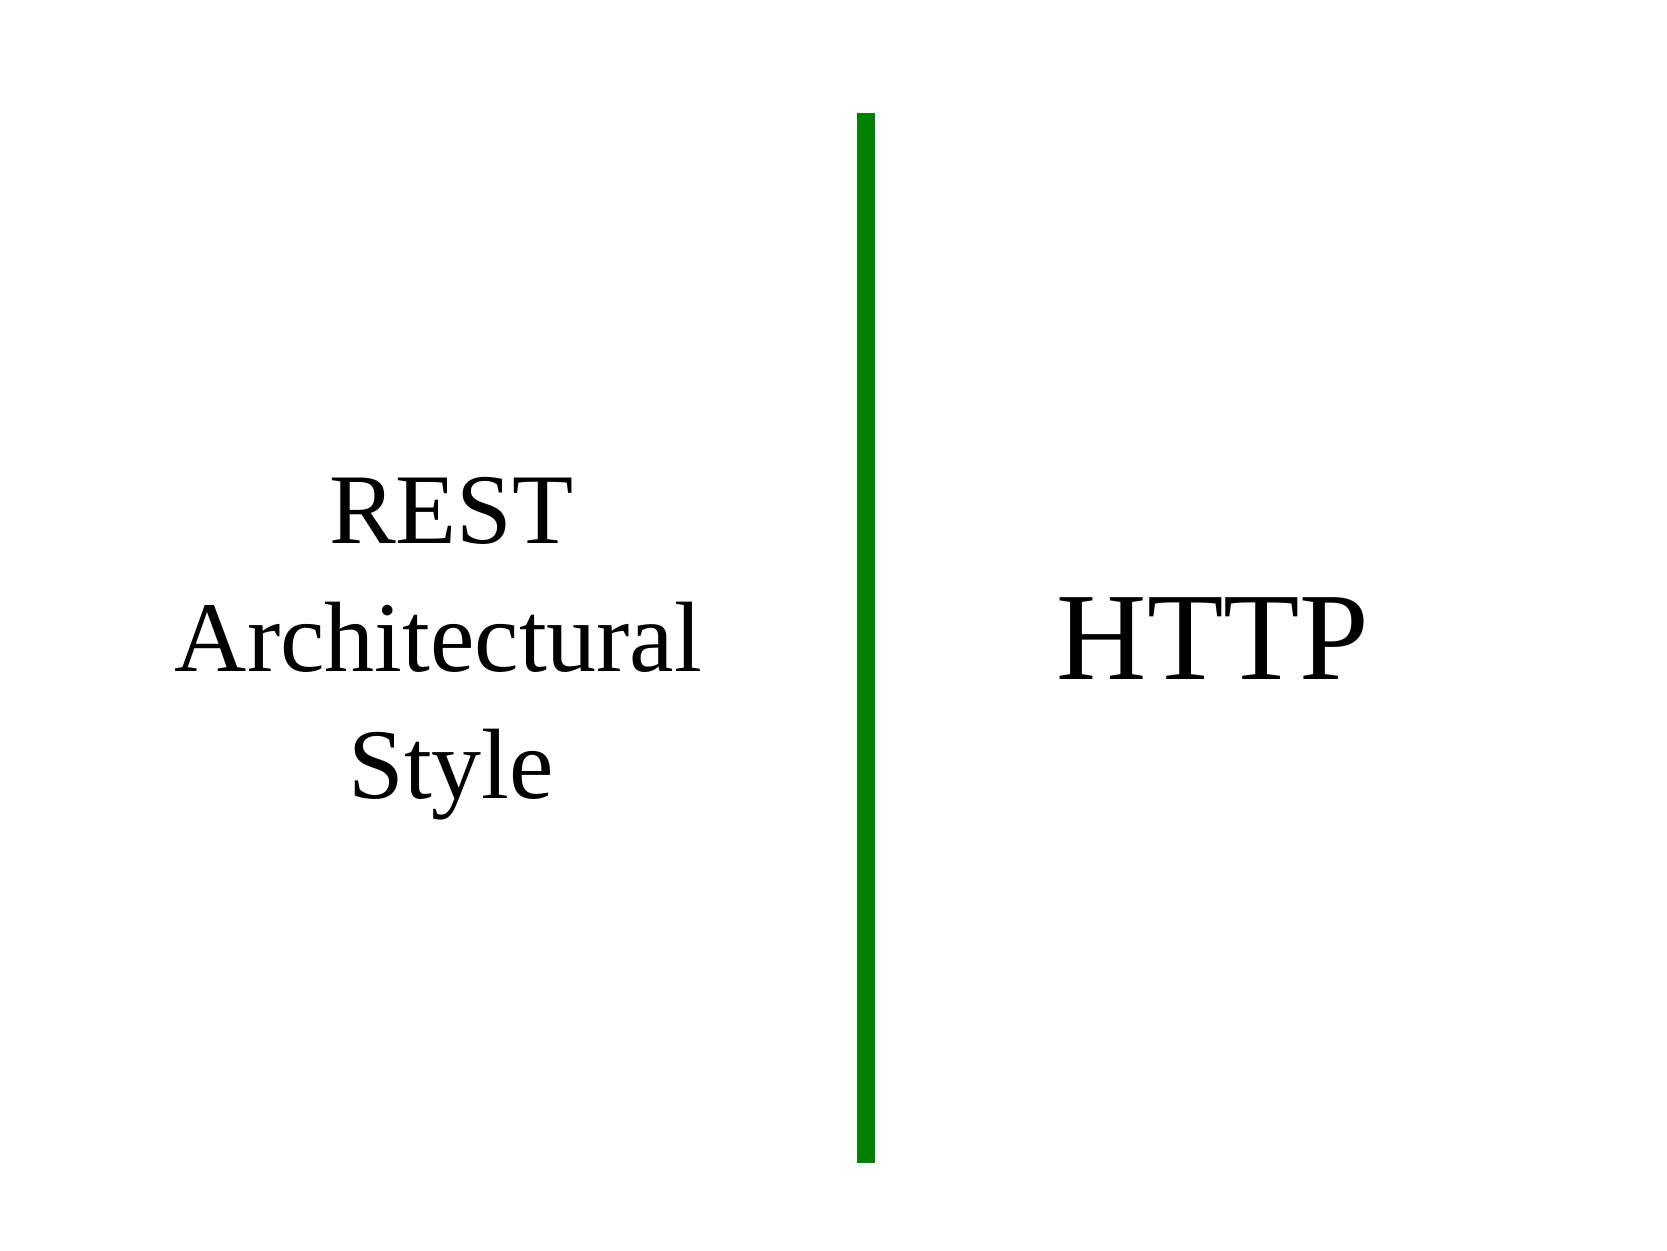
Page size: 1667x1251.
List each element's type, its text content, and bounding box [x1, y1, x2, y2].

text_box HTTP [1042, 560, 1384, 715]
subtitle REST Architectural Style [93, 269, 760, 1006]
